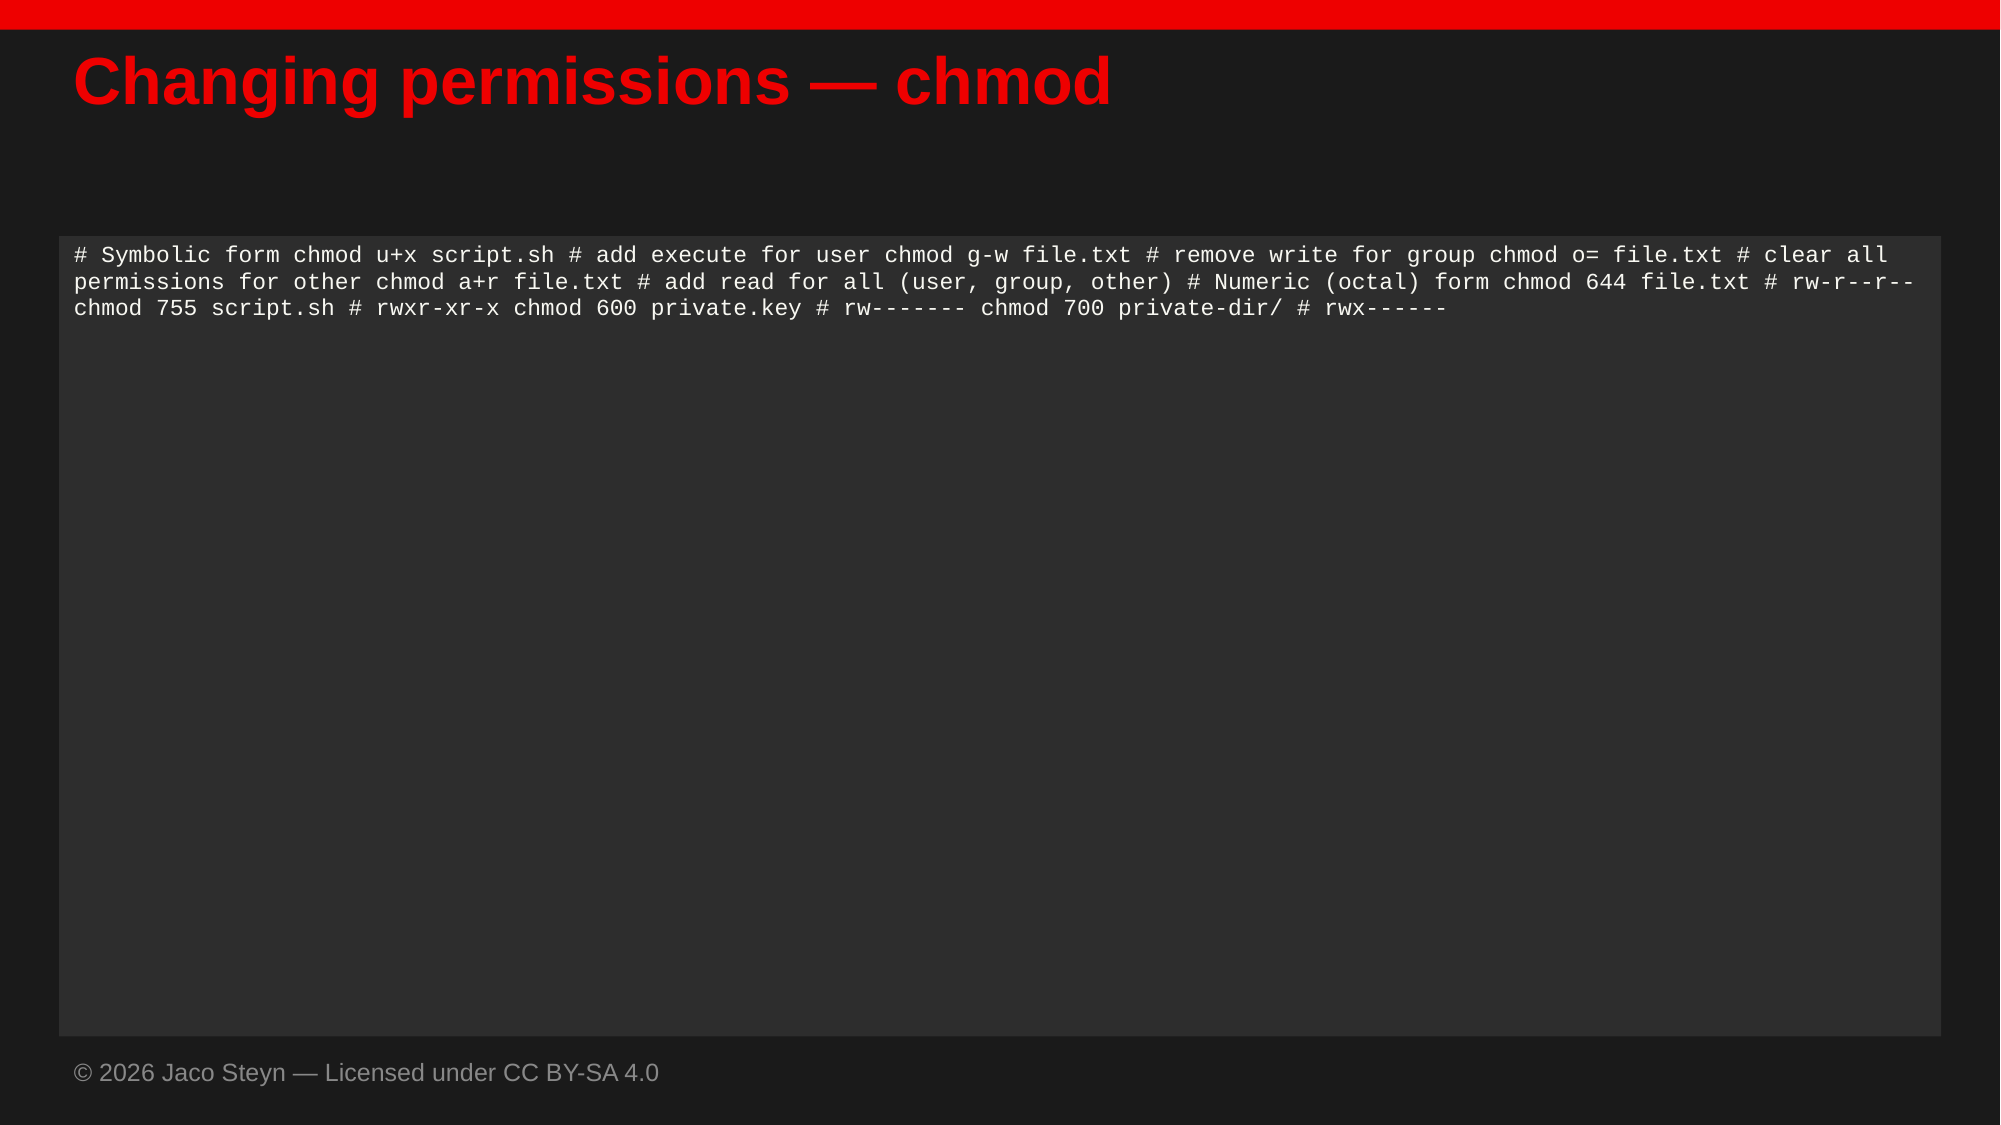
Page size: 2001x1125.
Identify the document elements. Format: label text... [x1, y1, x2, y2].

text_box Changing permissions — chmod [59, 36, 1942, 208]
text_box # Symbolic form chmod u+x script.sh # add execute for user chmod g-w file.txt # remove write for group chmod o= file.txt # clear all permissions for other chmod a+r file.txt # add read for all (user, group, other) # Numeric (octal) form chmod 644 file.txt # rw-r--r-- chmod 755 script.sh # rwxr-xr-x chmod 600 private.key # rw------- chmod 700 private-dir/ # rwx------ [59, 236, 1942, 1037]
text_box [0, 0, 2001, 30]
text_box © 2026 Jaco Steyn — Licensed under CC BY-SA 4.0 [59, 1051, 1942, 1093]
